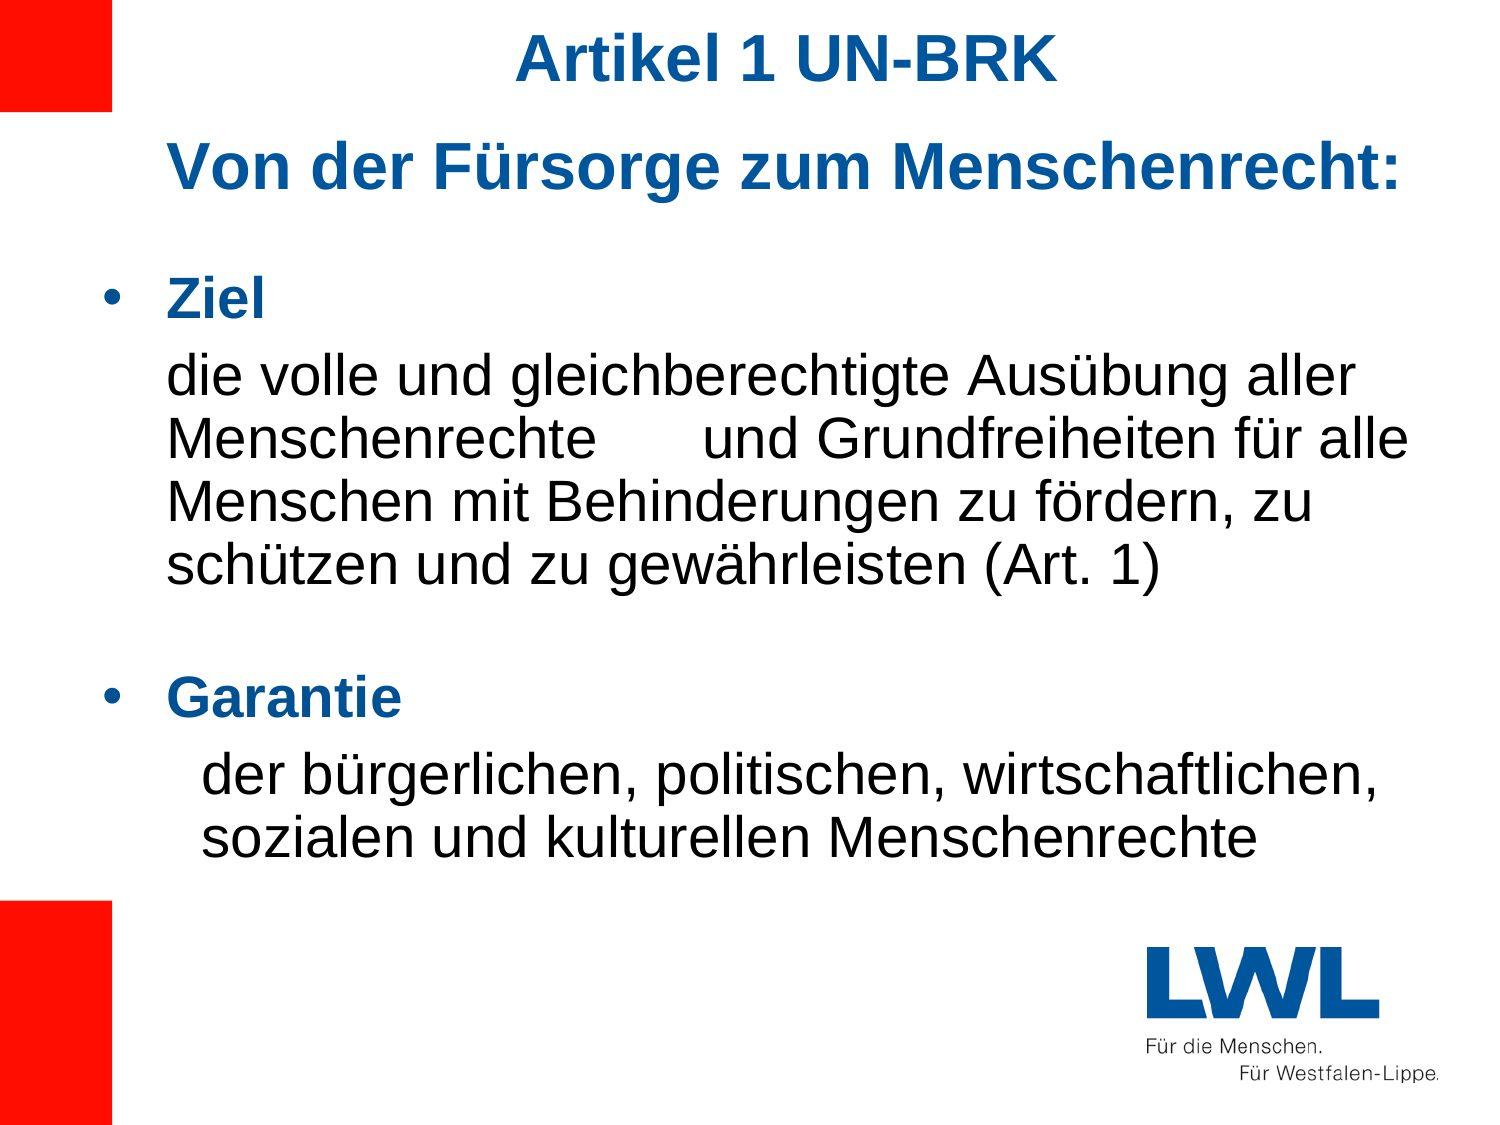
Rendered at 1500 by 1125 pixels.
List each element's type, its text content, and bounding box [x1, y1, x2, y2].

list Von der Fürsorge zum Menschenrecht: Ziel die volle und gleichberechtigte Ausübung aller Menschenrechte und Grundfreiheiten für alle Menschen mit Behinderungen zu fördern, zu schützen und zu gewährleisten (Art. 1) Garantie der bürgerlichen, politischen, wirtschaftlichen, sozialen und kulturellen Menschenrechte [87, 124, 1436, 1022]
title Artikel 1 UN-BRK [143, 0, 1431, 112]
picture [1147, 947, 1438, 1083]
